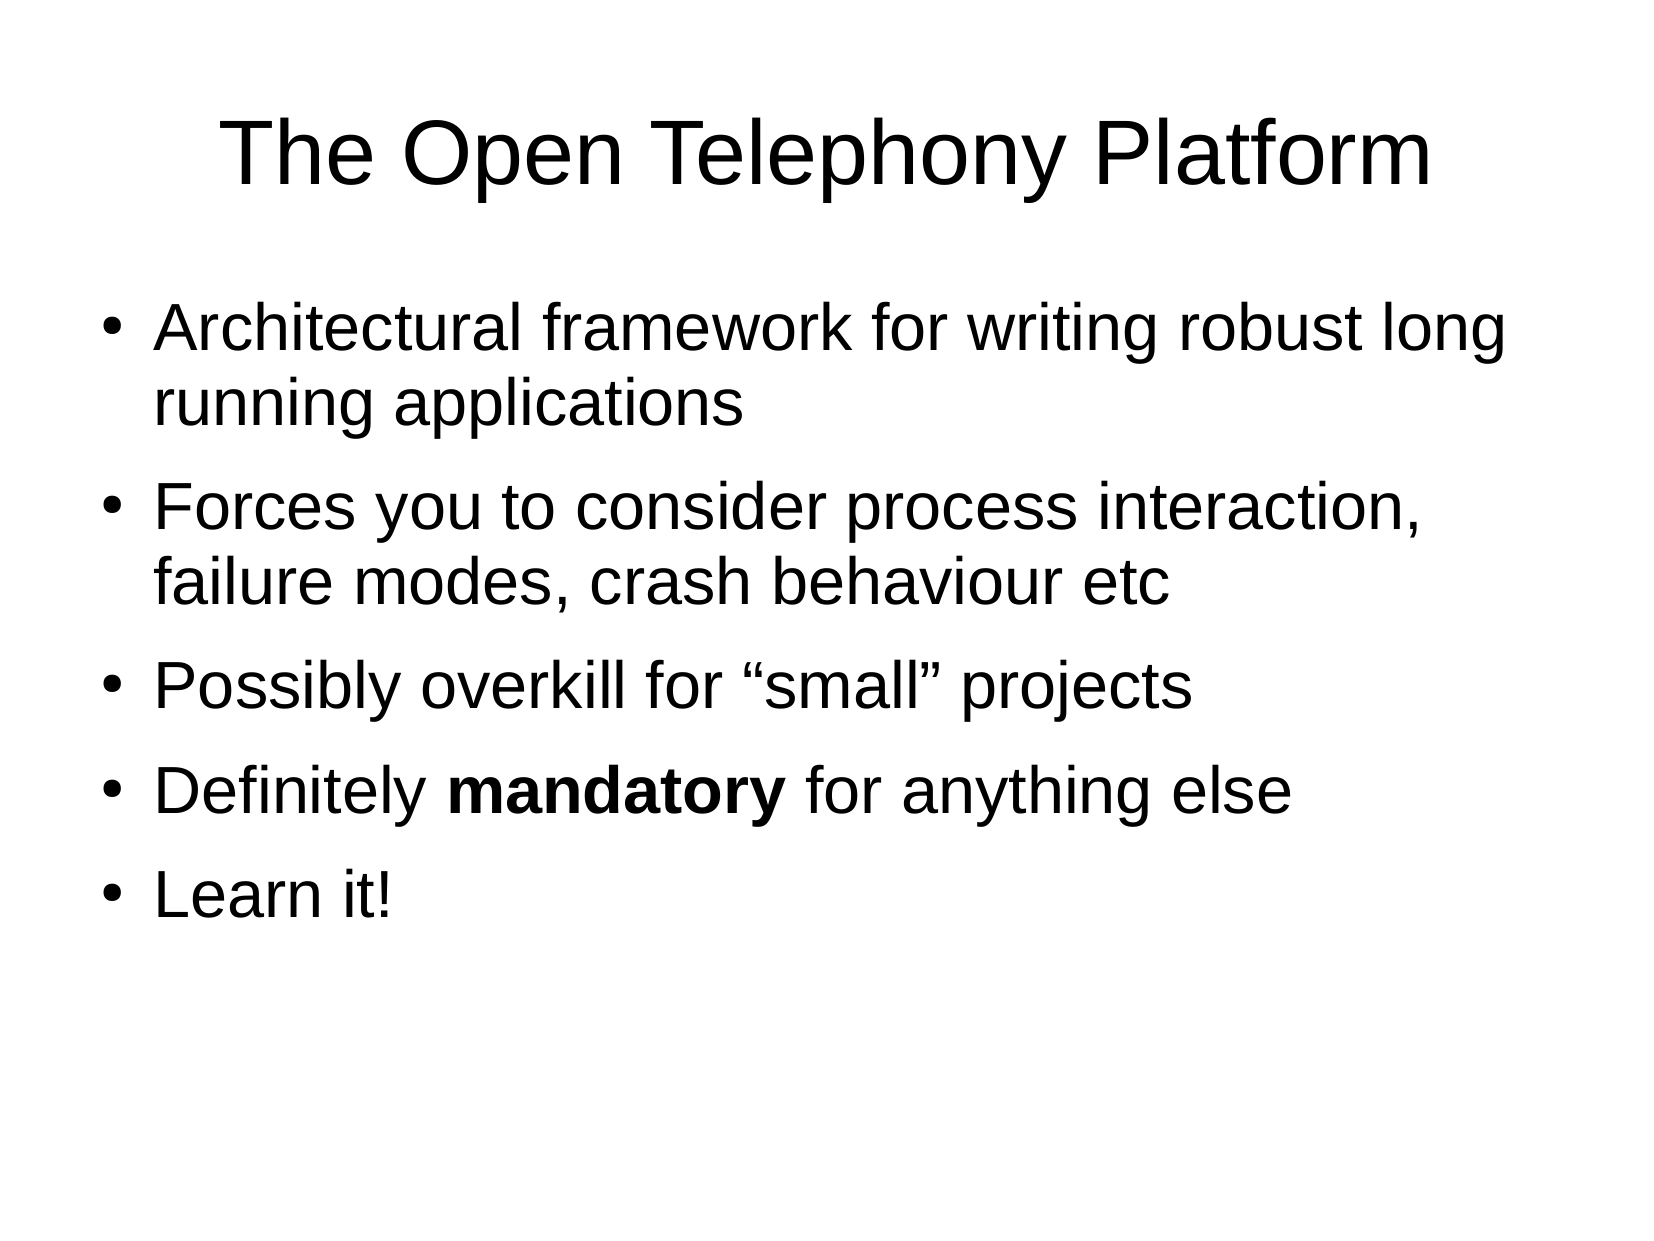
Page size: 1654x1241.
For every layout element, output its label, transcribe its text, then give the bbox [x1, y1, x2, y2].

title The Open Telephony Platform [82, 49, 1571, 257]
list Architectural framework for writing robust long running applications Forces you to consider process interaction, failure modes, crash behaviour etc Possibly overkill for “small” projects Definitely mandatory for anything else Learn it! [82, 290, 1571, 1109]
